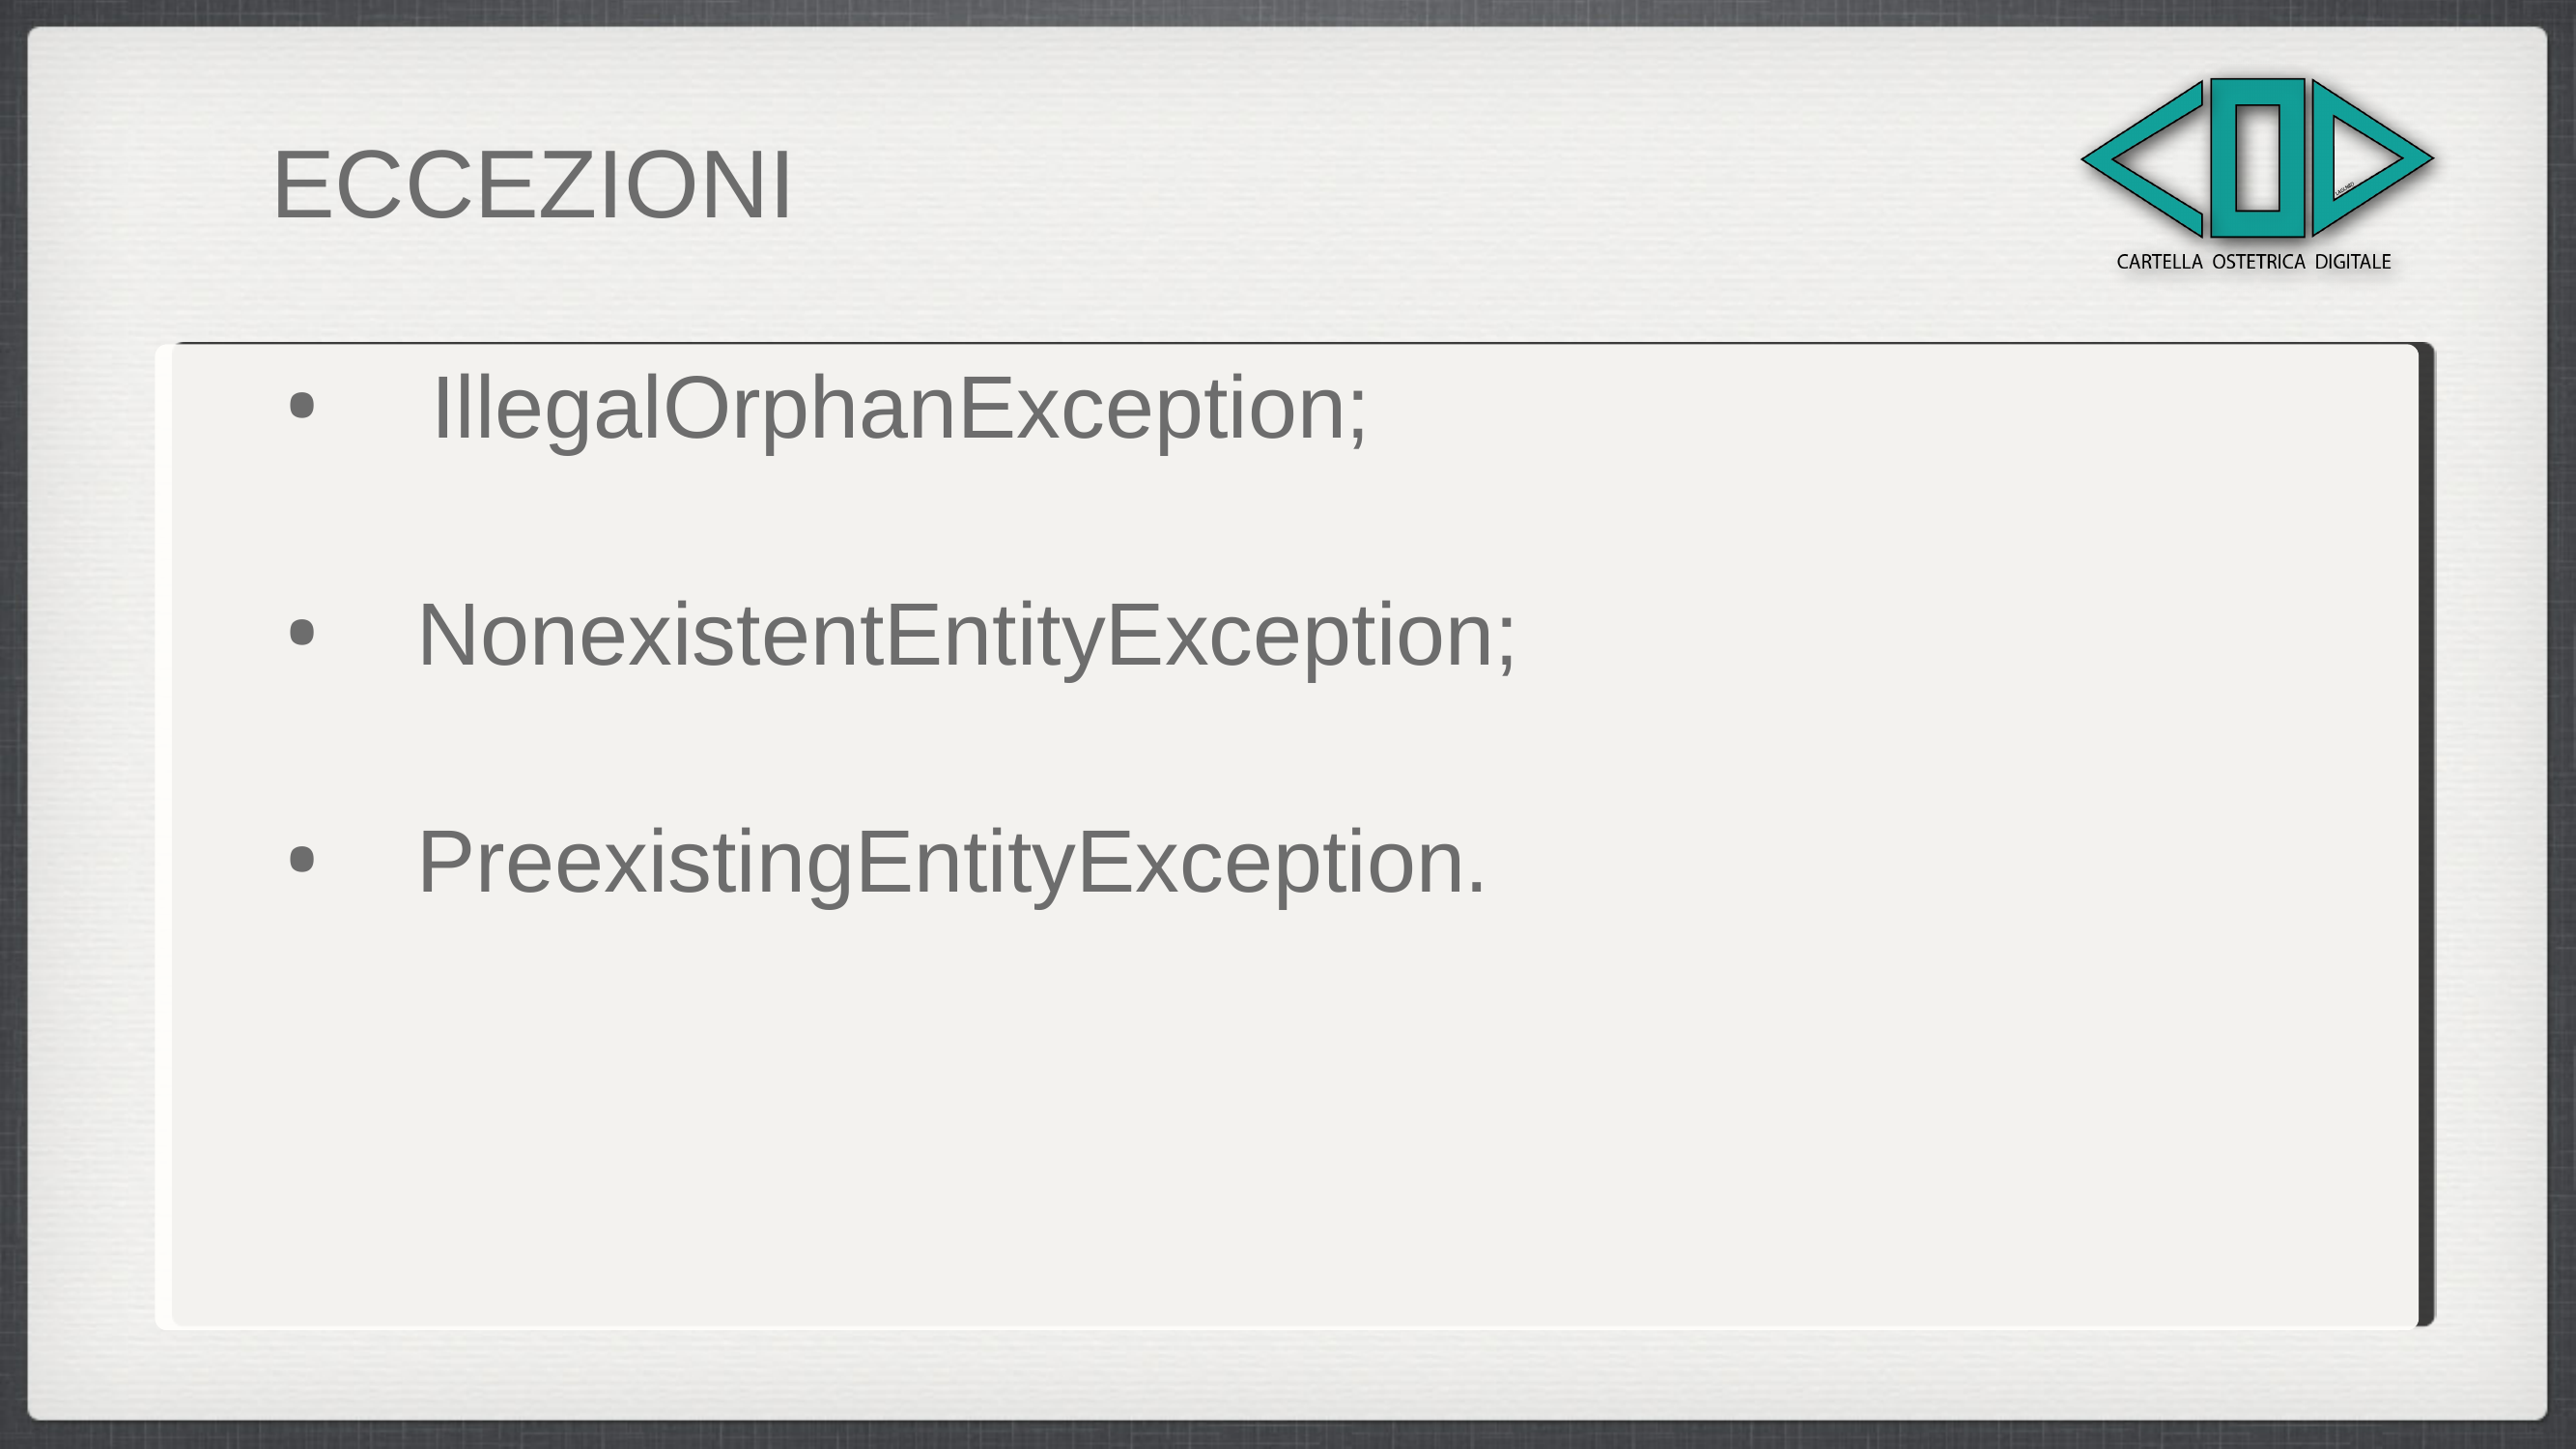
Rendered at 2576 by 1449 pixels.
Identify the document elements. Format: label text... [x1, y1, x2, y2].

text_box ECCEZIONI [256, 114, 1968, 244]
picture [0, 0, 2576, 1449]
text_box IllegalOrphanException; NonexistentEntityException; PreexistingEntityException. [199, 342, 2396, 994]
